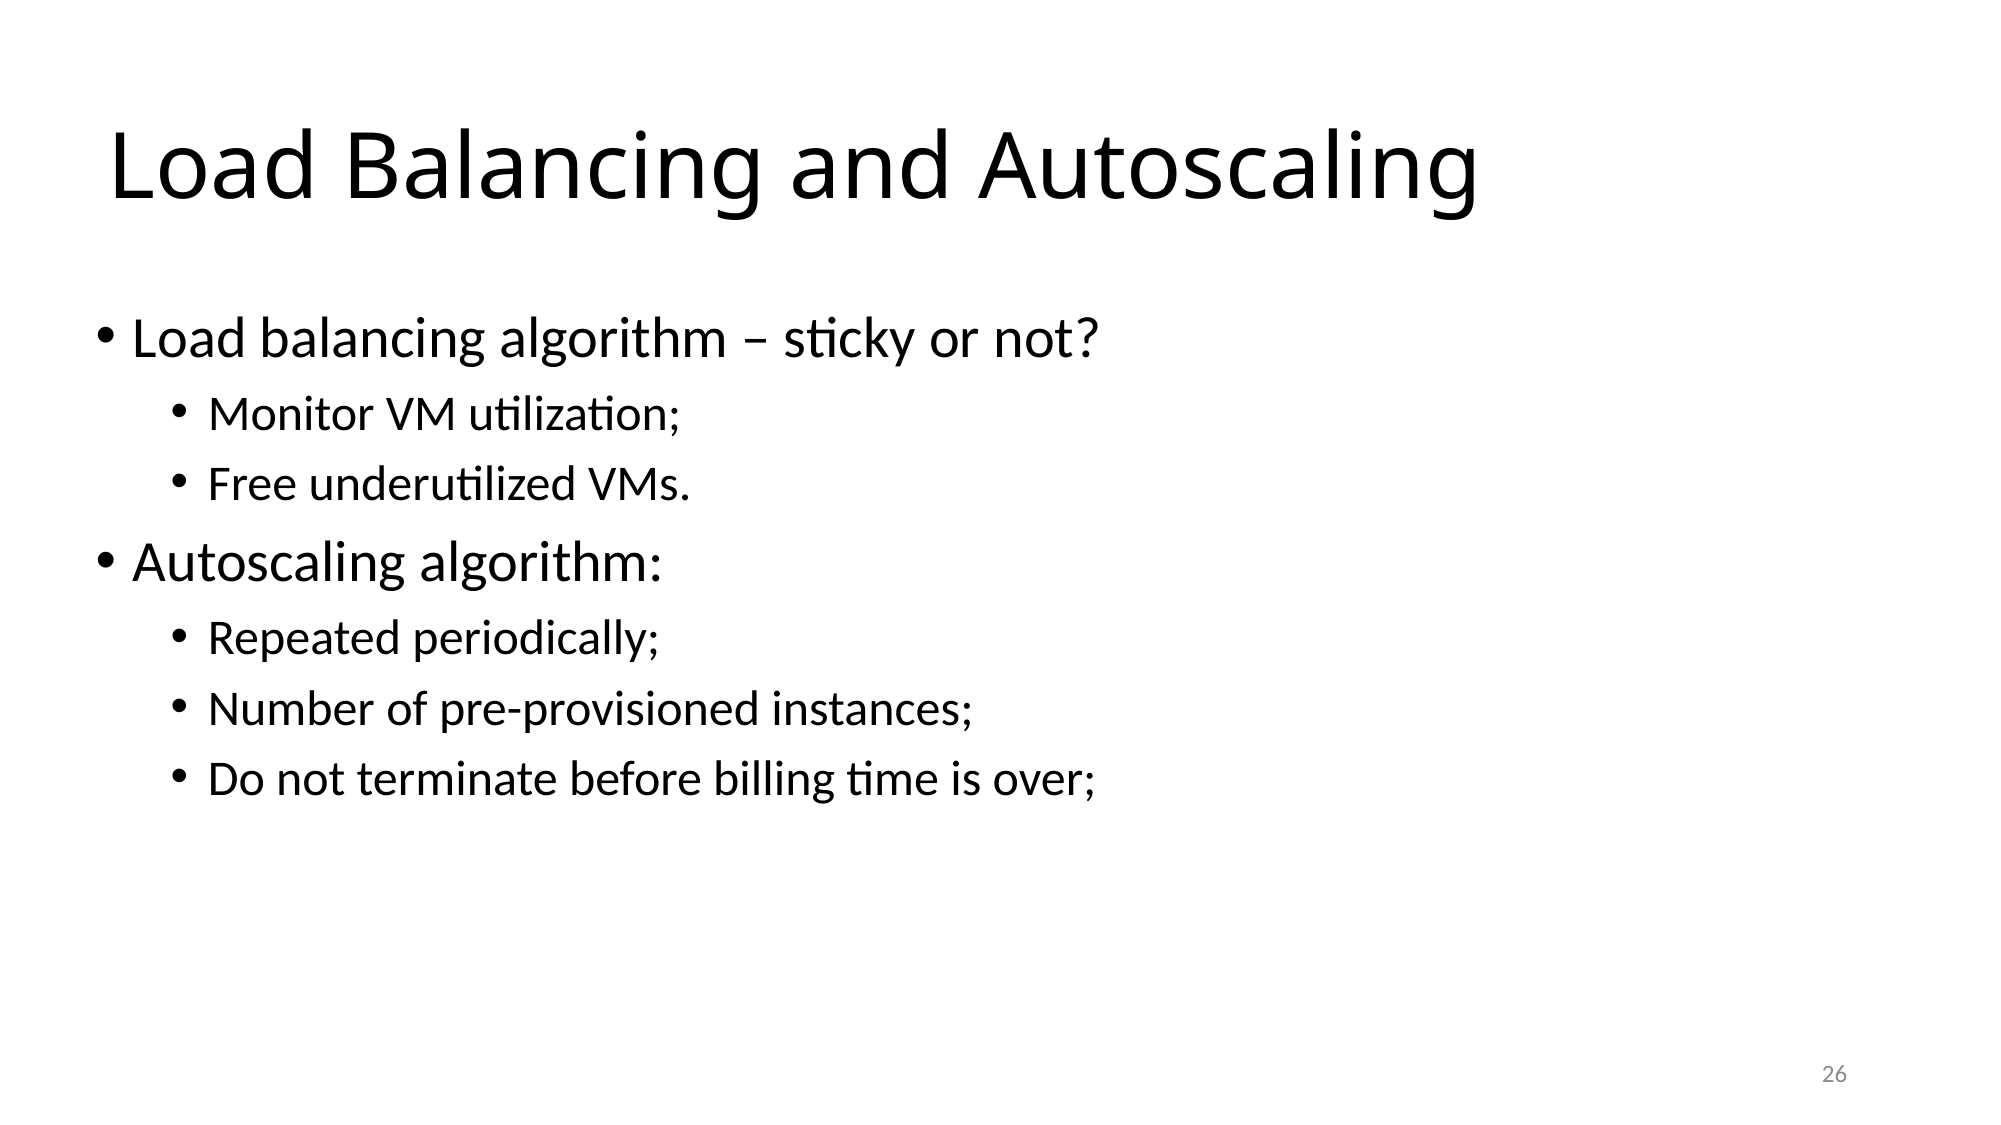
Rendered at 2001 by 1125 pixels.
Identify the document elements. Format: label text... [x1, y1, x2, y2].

slide_number <number> [1412, 1042, 1863, 1103]
list Load balancing algorithm – sticky or not? Monitor VM utilization; Free underutilized VMs. Autoscaling algorithm: Repeated periodically; Number of pre-provisioned instances; Do not terminate before billing time is over; [80, 299, 1806, 1014]
title Load Balancing and Autoscaling [92, 59, 1818, 278]
